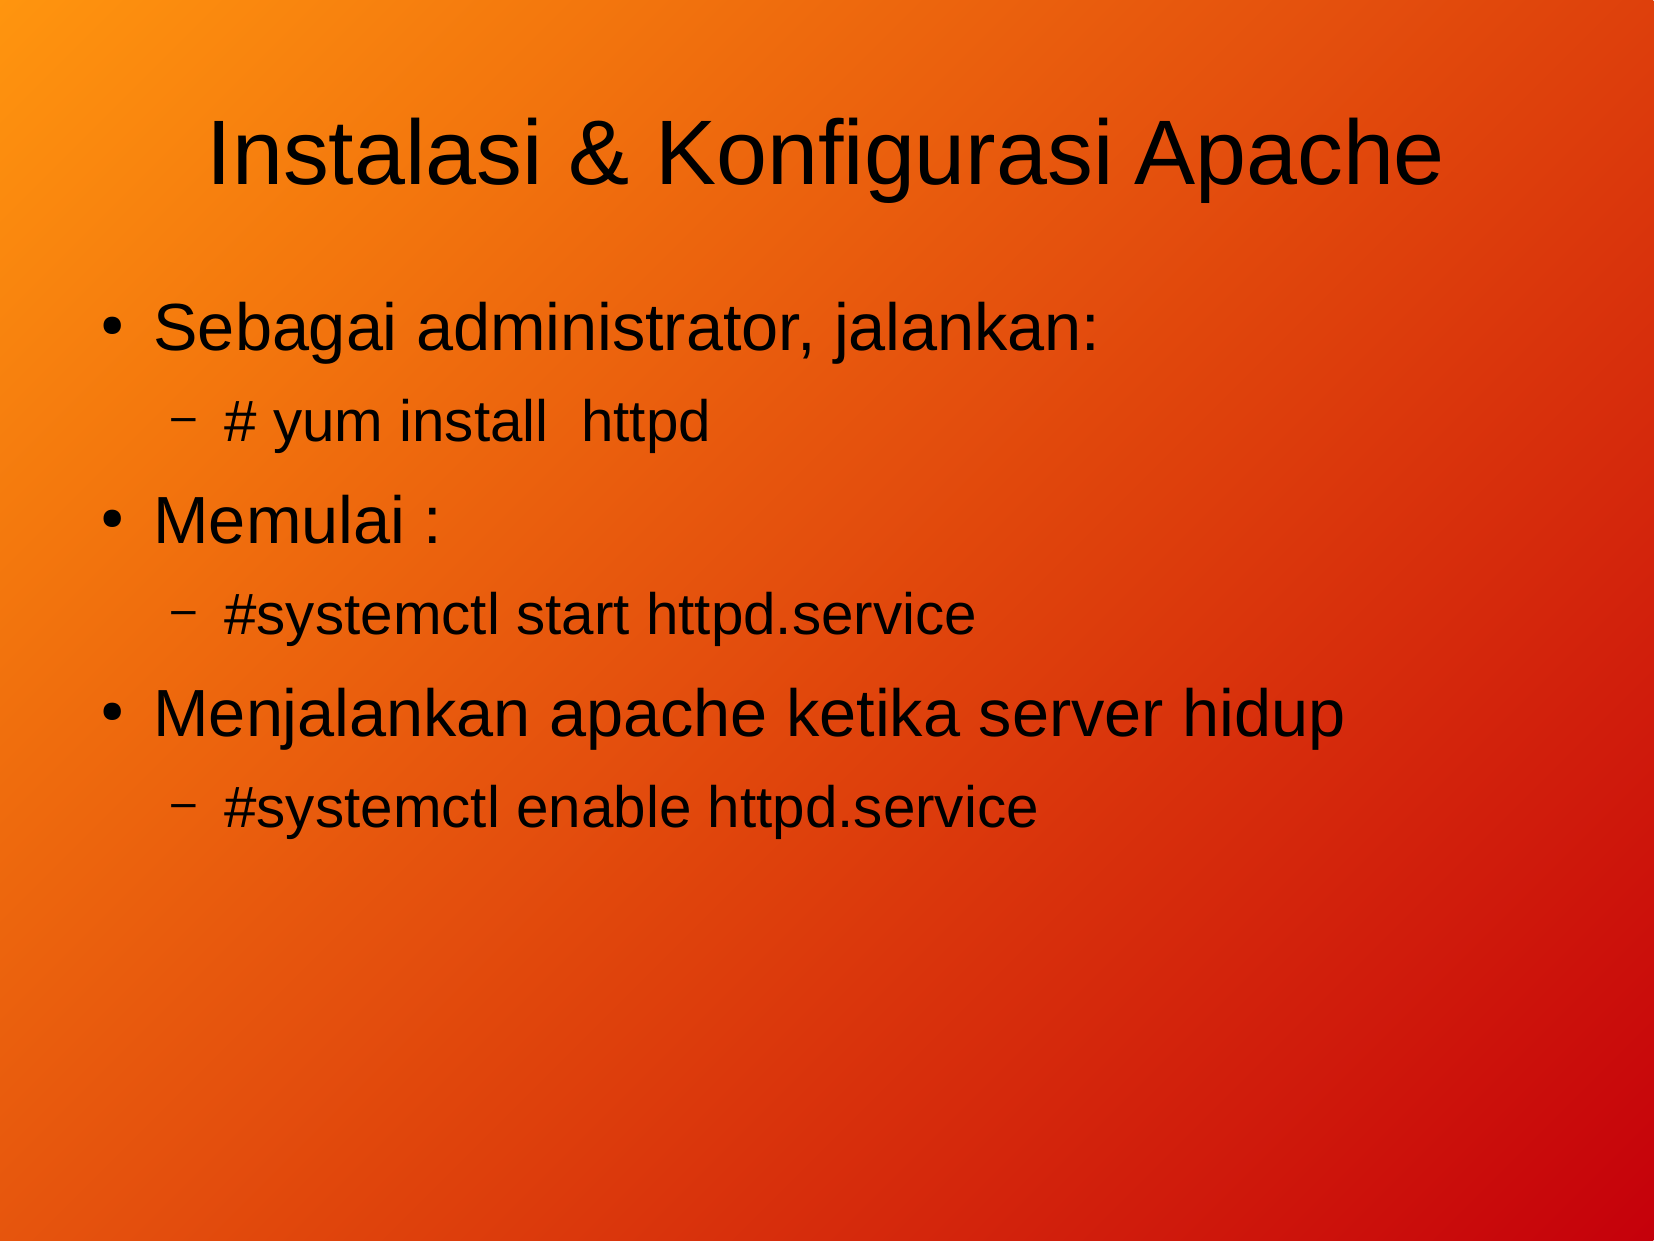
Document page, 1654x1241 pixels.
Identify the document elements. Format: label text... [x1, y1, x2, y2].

list Sebagai administrator, jalankan: # yum install httpd Memulai : #systemctl start httpd.service Menjalankan apache ketika server hidup #systemctl enable httpd.service [82, 290, 1571, 1010]
title Instalasi & Konfigurasi Apache [82, 49, 1571, 257]
